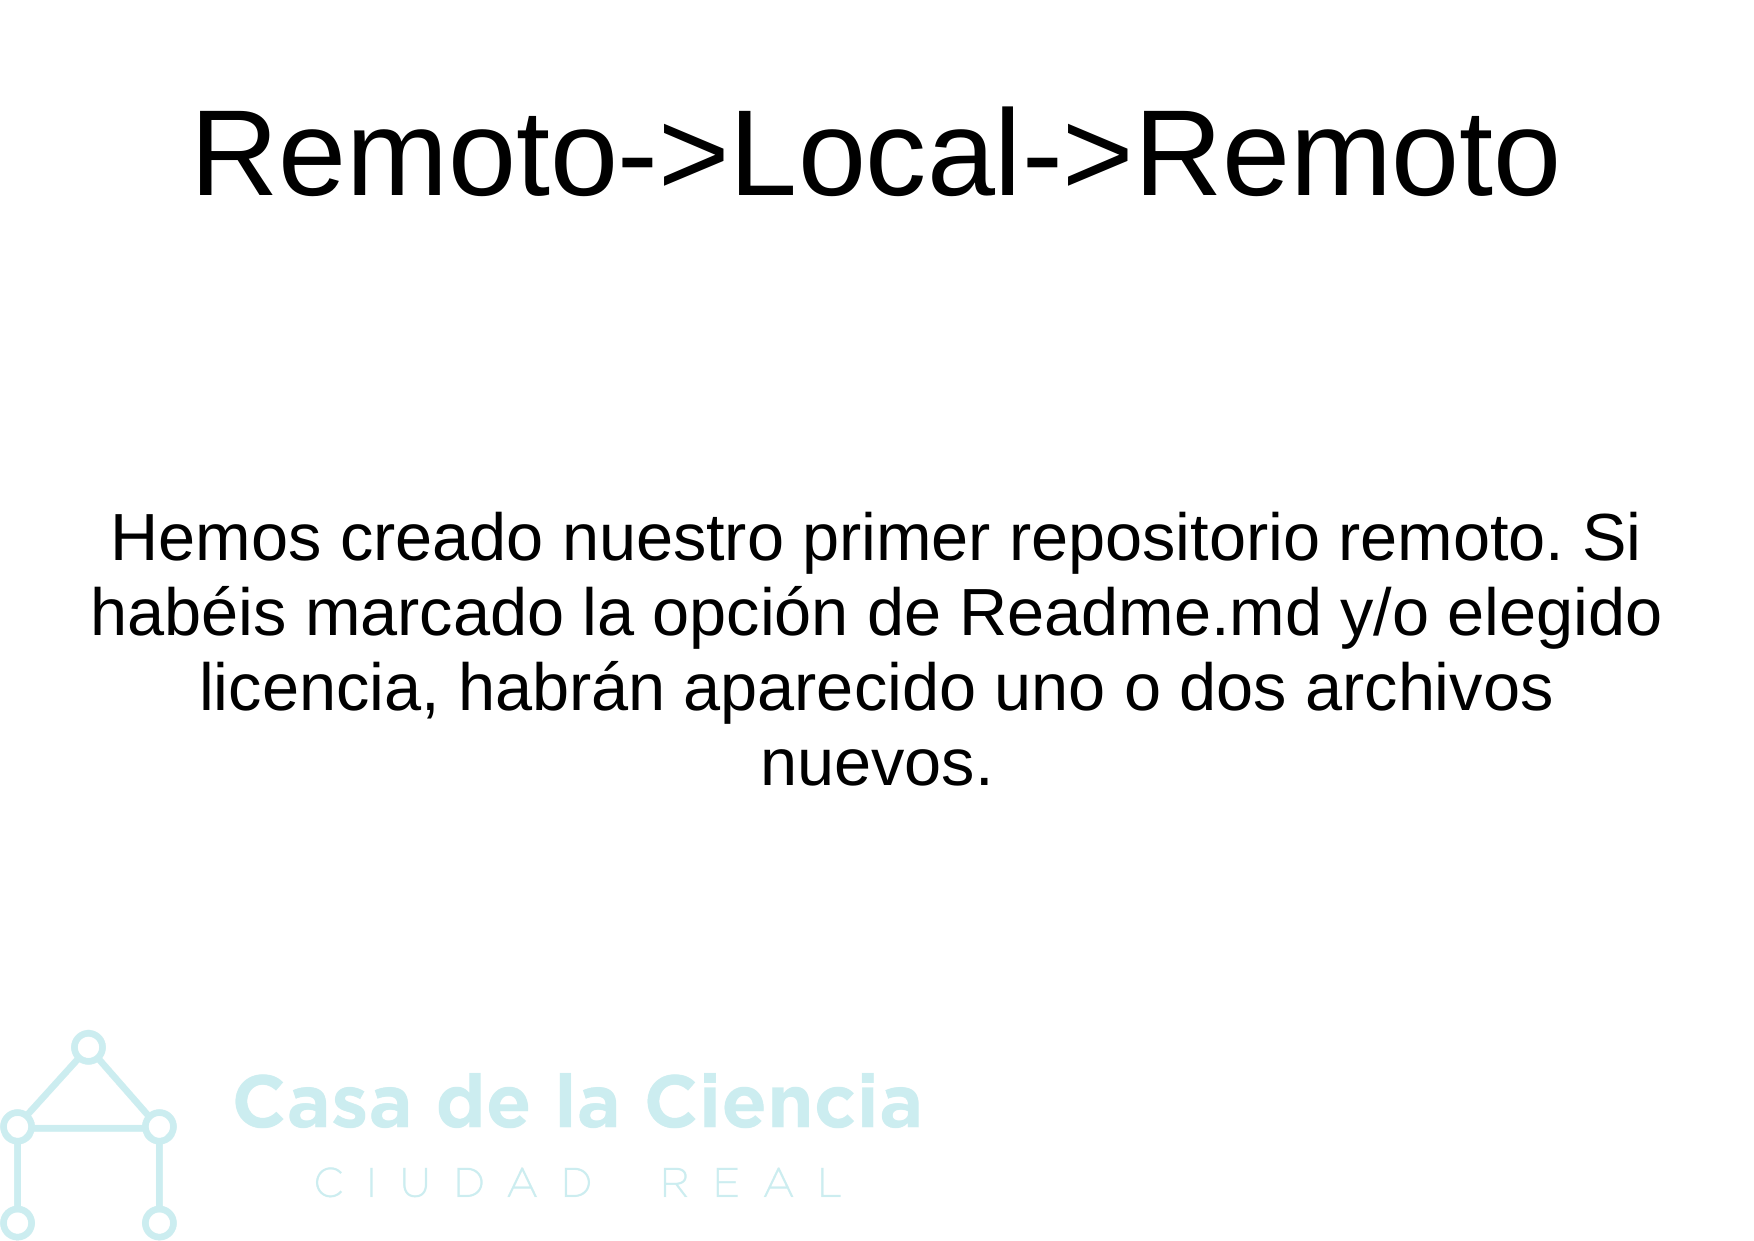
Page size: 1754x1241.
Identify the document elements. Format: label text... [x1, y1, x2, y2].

subtitle Hemos creado nuestro primer repositorio remoto. Si habéis marcado la opción de Readme.md y/o elegido licencia, habrán aparecido uno o dos archivos nuevos. [87, 290, 1667, 1010]
title Remoto->Local->Remoto [87, 49, 1667, 257]
